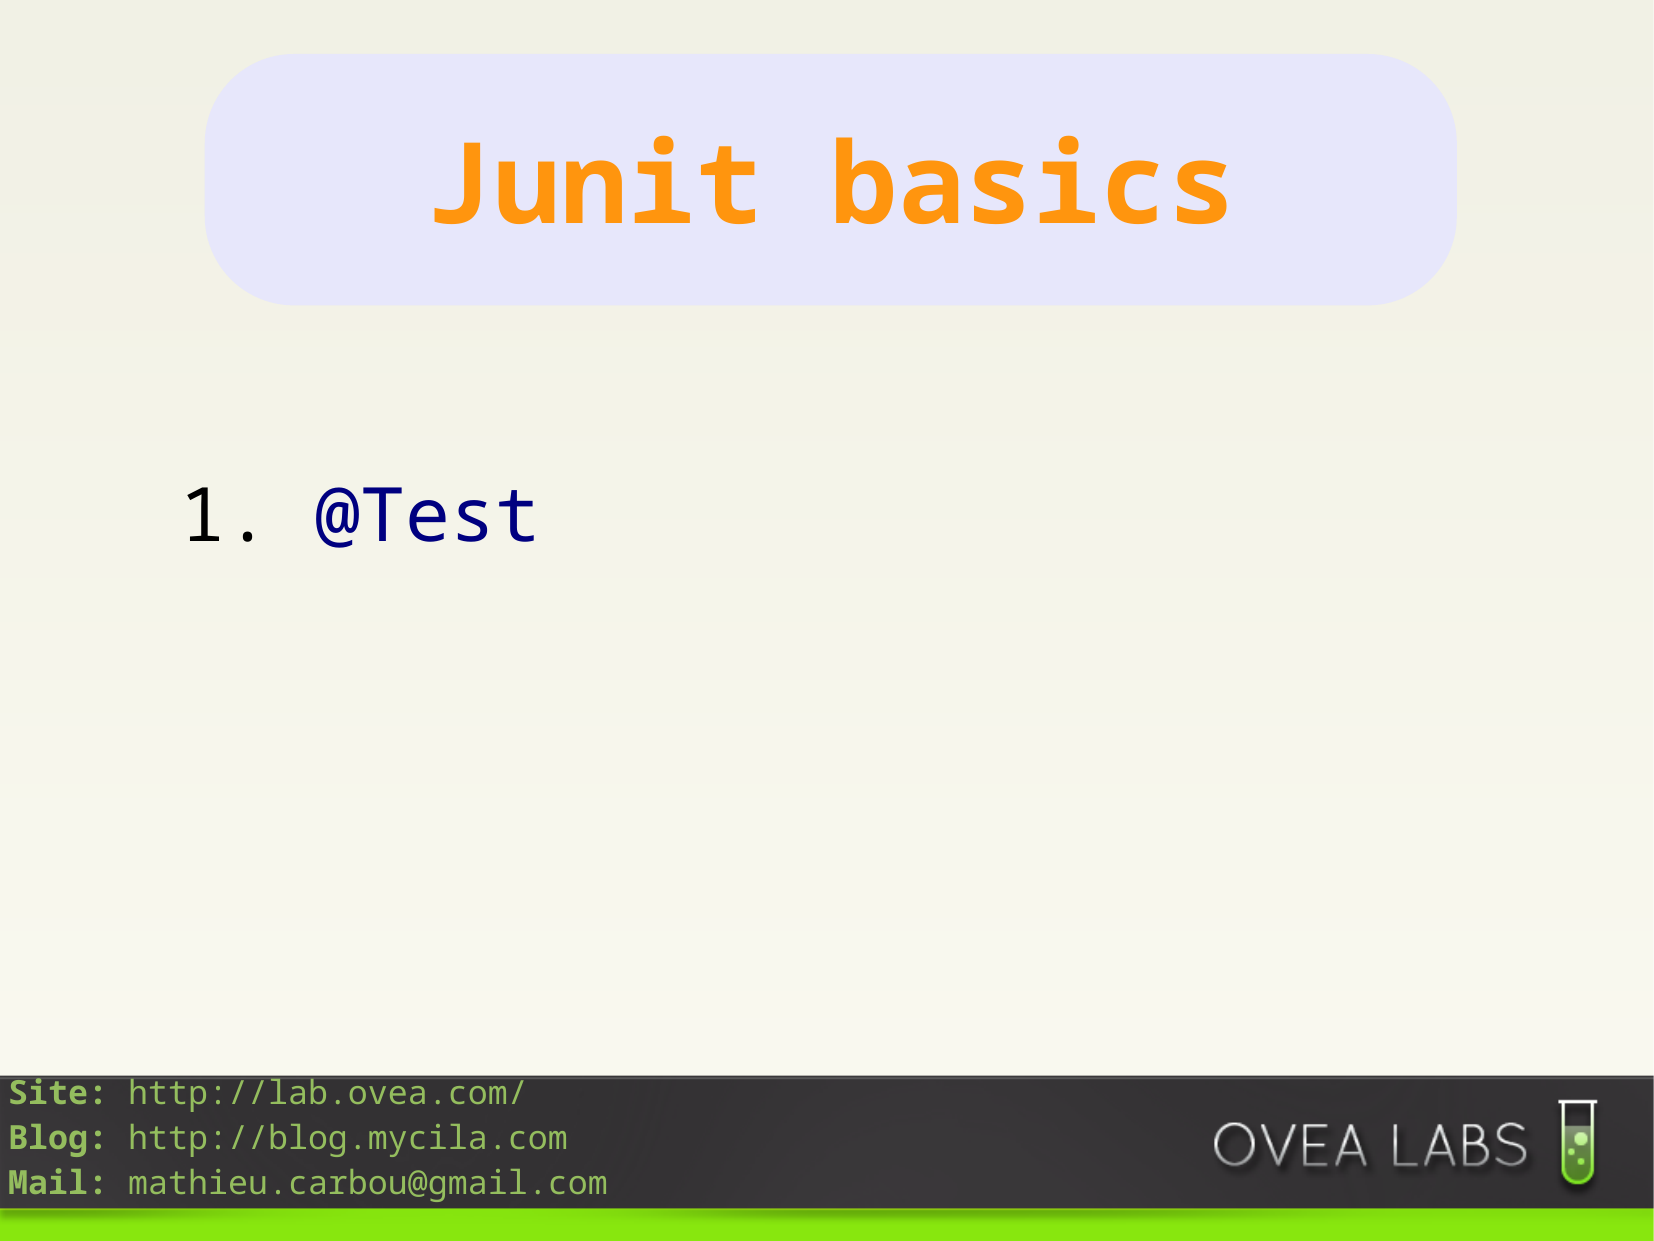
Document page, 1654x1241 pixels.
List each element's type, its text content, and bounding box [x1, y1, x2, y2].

text_box Junit basics [204, 53, 1457, 306]
picture [0, 0, 1654, 1241]
text_box @Test [165, 454, 1517, 976]
